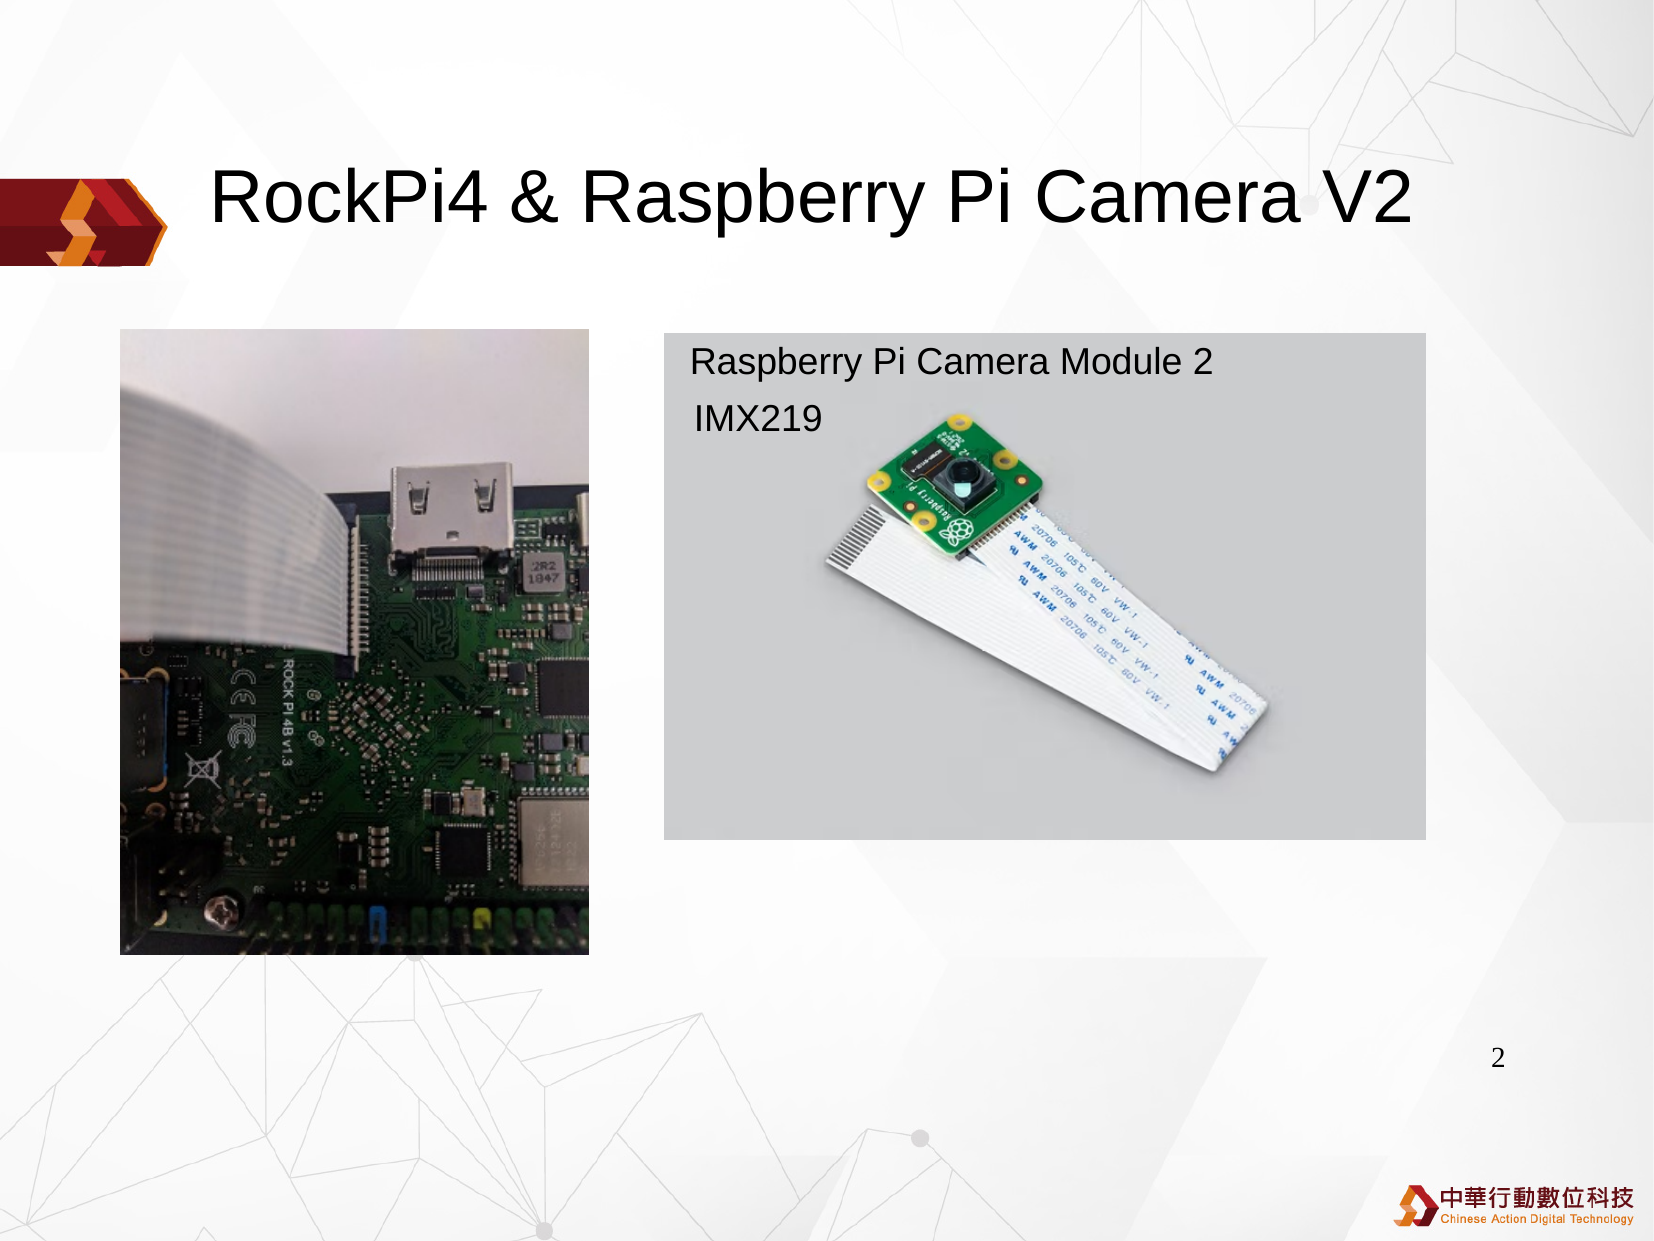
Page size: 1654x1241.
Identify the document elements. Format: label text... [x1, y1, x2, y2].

text_box IMX219 [679, 390, 886, 451]
title RockPi4 & Raspberry Pi Camera V2 [118, 112, 1506, 281]
picture [0, 0, 1654, 1241]
text_box Raspberry Pi Camera Module 2 [675, 333, 1229, 391]
